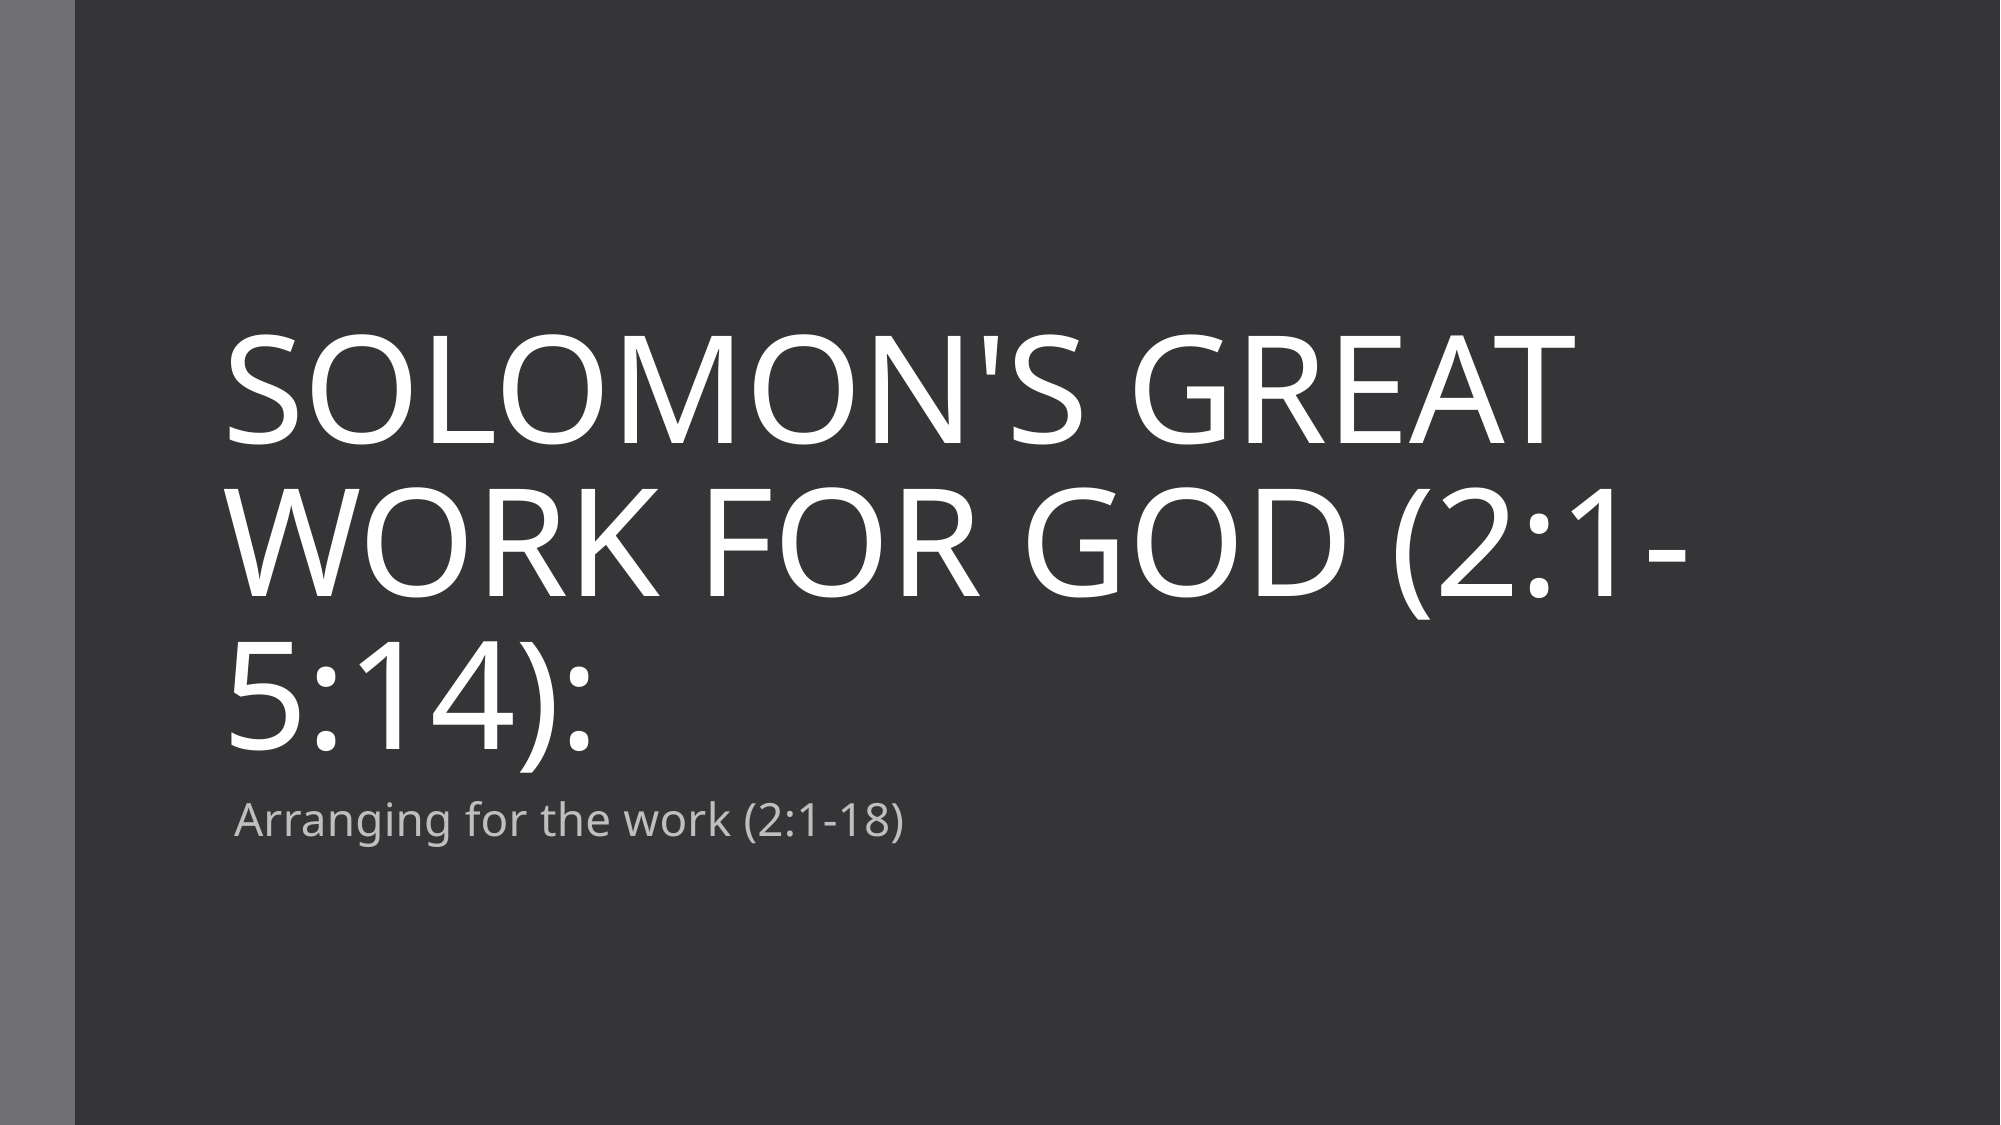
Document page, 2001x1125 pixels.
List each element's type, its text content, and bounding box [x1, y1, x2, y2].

subtitle Arranging for the work (2:1-18) [206, 787, 1752, 1066]
title SOLOMON'S GREAT WORK FOR GOD (2:1-5:14): [206, 124, 1752, 787]
